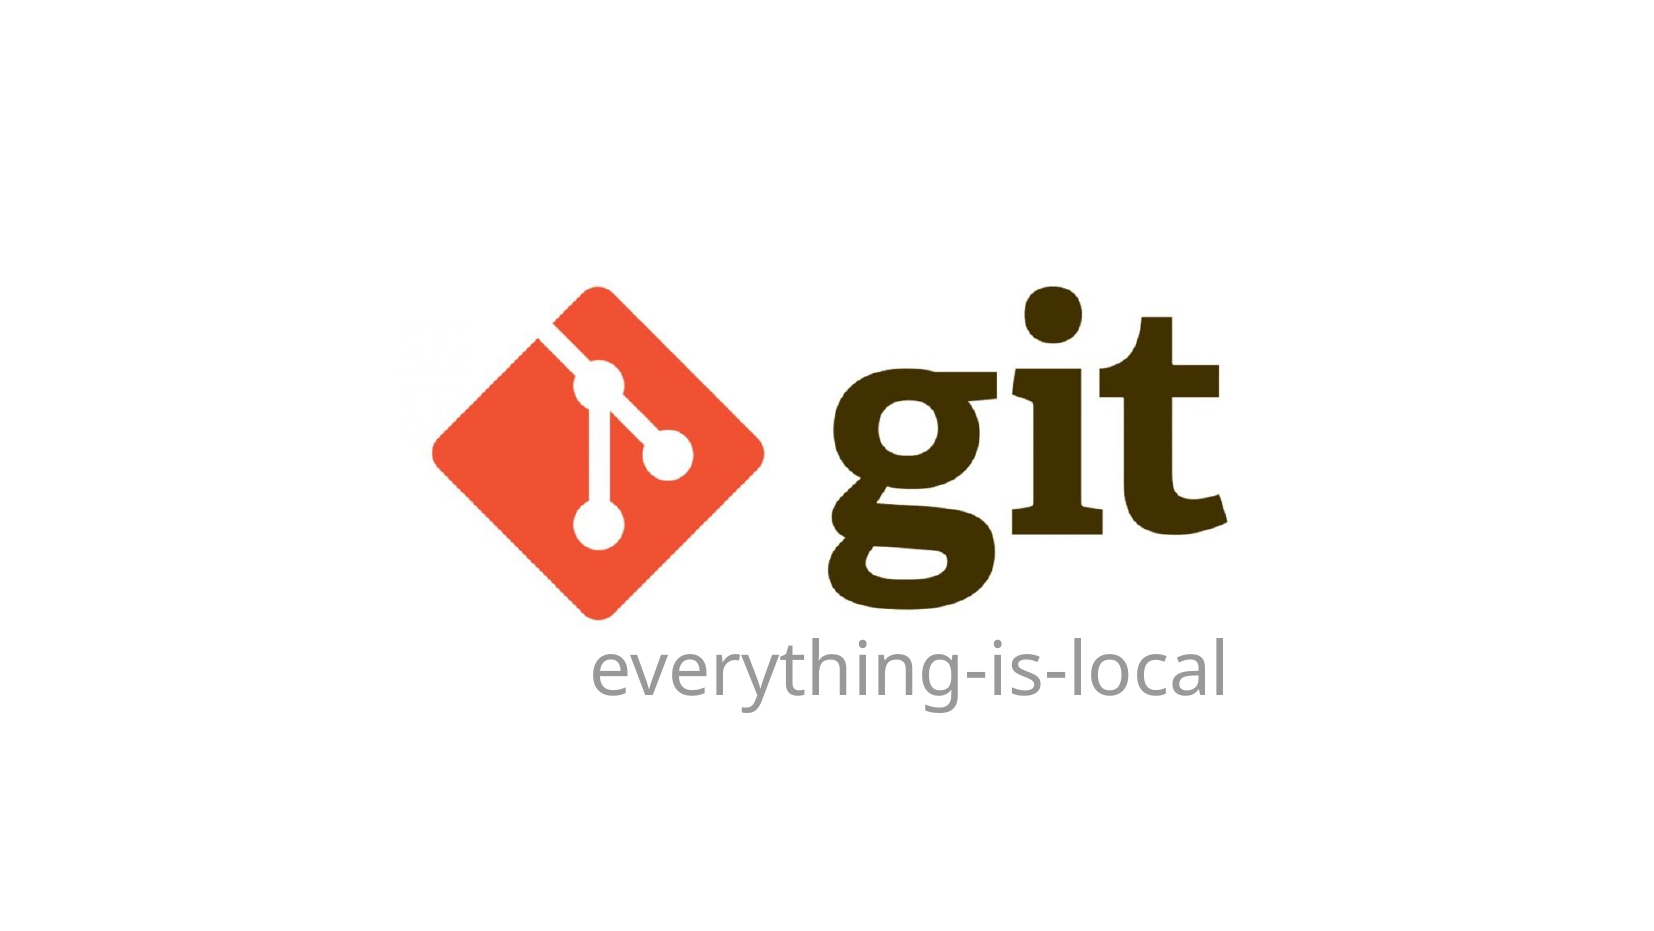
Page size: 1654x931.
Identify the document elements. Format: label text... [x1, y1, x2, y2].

text_box everything-is-local [574, 608, 1294, 708]
picture [395, 248, 1264, 632]
